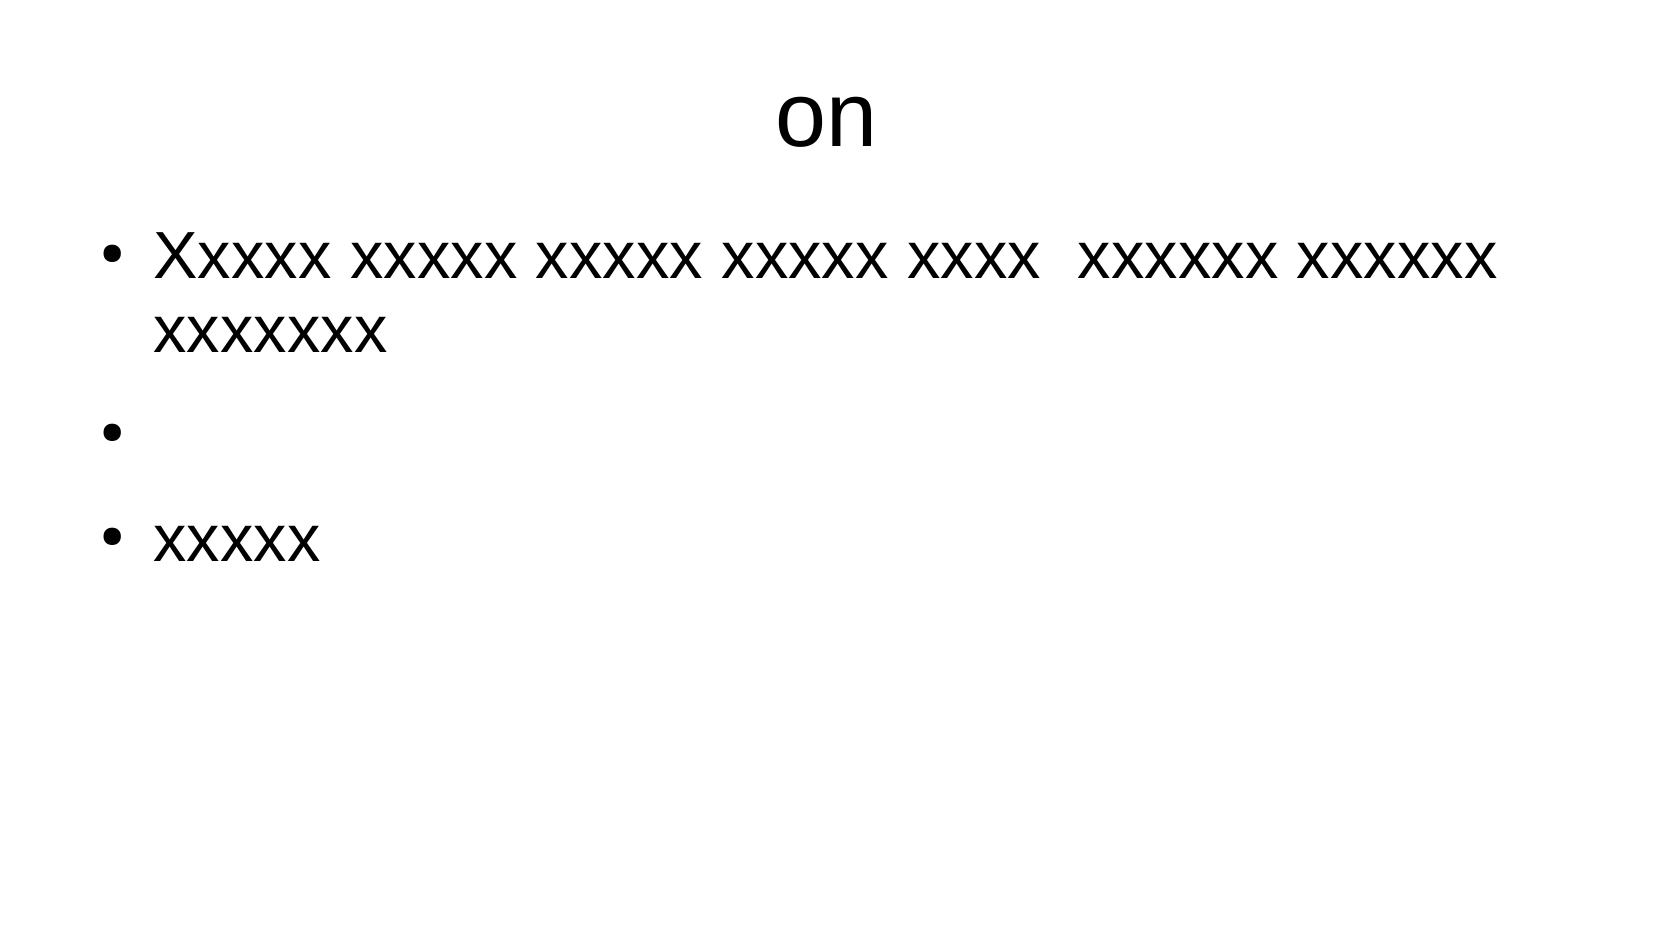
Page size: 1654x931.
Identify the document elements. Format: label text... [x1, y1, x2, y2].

title on [82, 37, 1571, 193]
list Xxxxx xxxxx xxxxx xxxxx xxxx xxxxxx xxxxxx xxxxxxx xxxxx [82, 217, 1571, 758]
